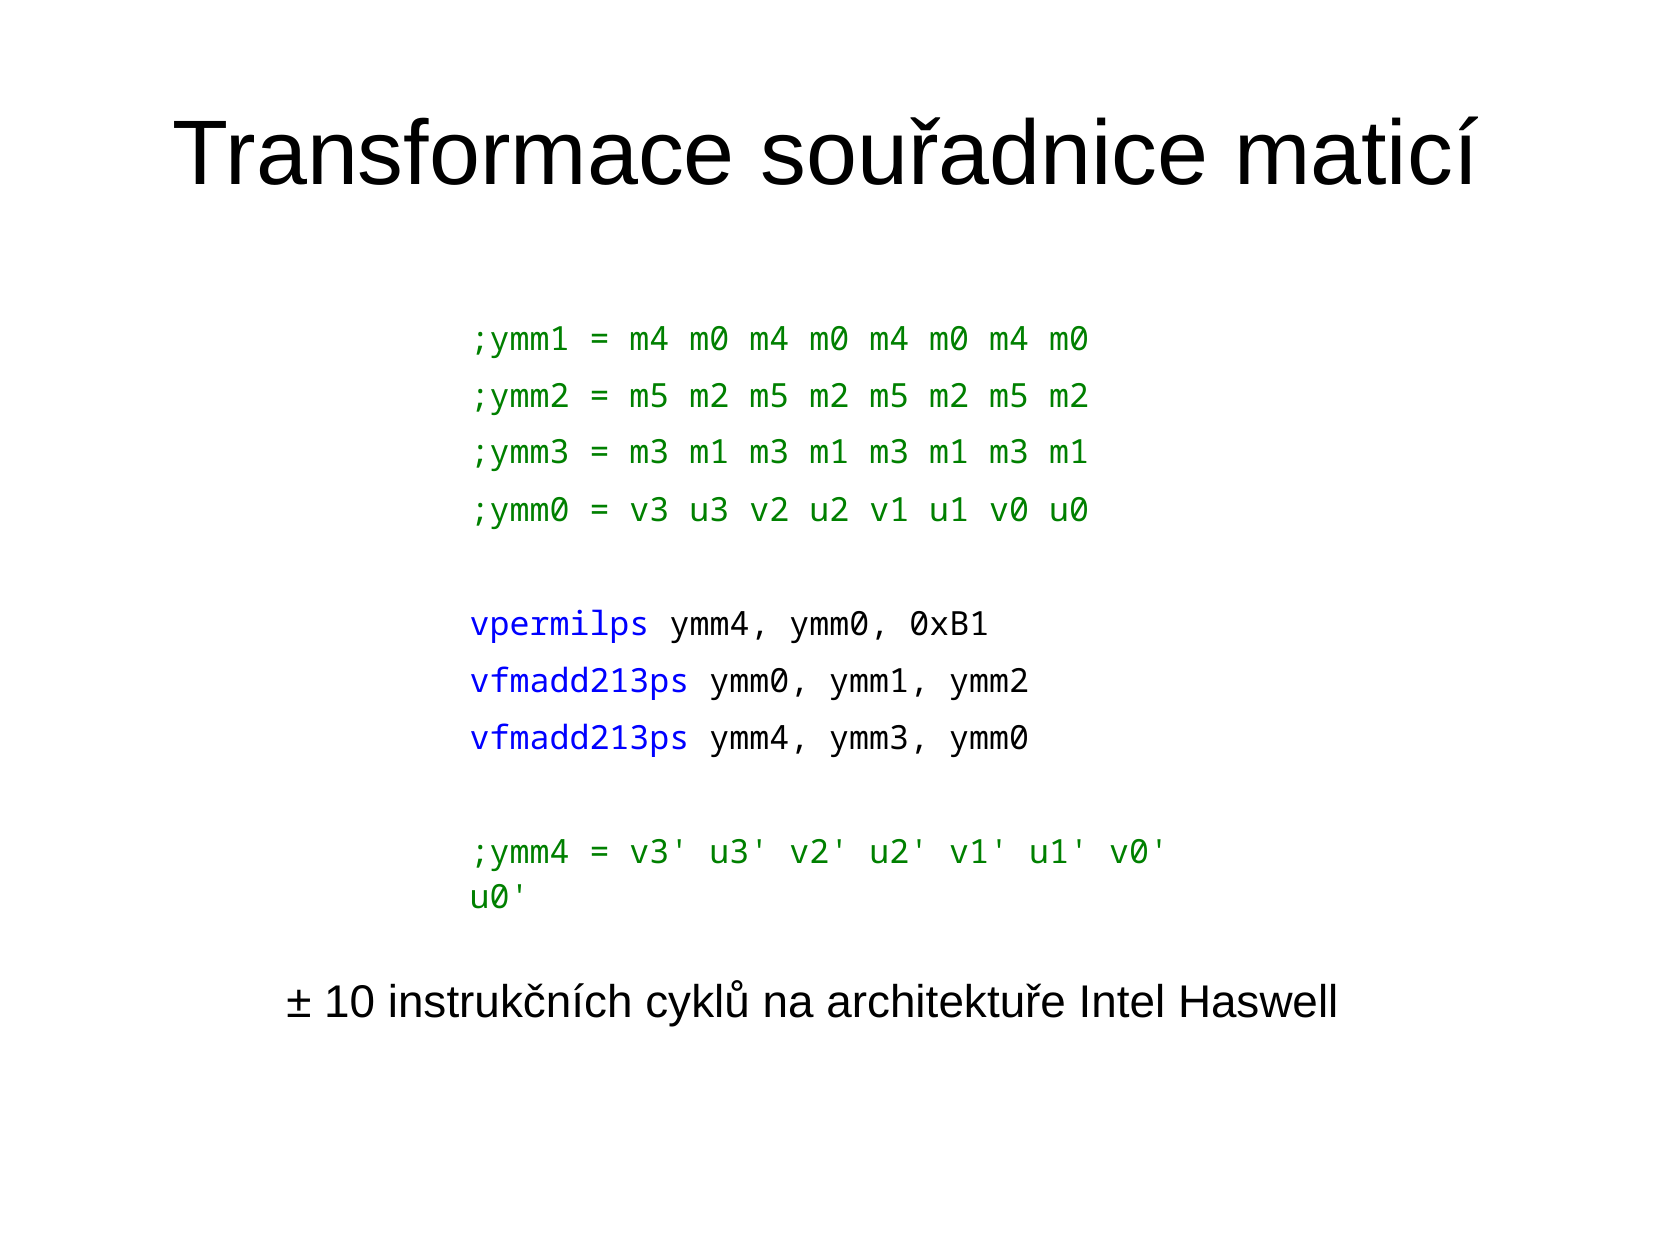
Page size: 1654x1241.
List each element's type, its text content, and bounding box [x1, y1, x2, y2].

text_box ;ymm1 = m4 m0 m4 m0 m4 m0 m4 m0 ;ymm2 = m5 m2 m5 m2 m5 m2 m5 m2 ;ymm3 = m3 m1 m3 m1 m3 m1 m3 m1 ;ymm0 = v3 u3 v2 u2 v1 u1 v0 u0 vpermilps ymm4, ymm0, 0xB1 vfmadd213ps ymm0, ymm1, ymm2 vfmadd213ps ymm4, ymm3, ymm0 ;ymm4 = v3' u3' v2' u2' v1' u1' v0' u0' [454, 307, 1199, 839]
title Transformace souřadnice maticí [82, 49, 1571, 257]
text_box ± 10 instrukčních cyklů na architektuře Intel Haswell [271, 968, 1359, 1086]
